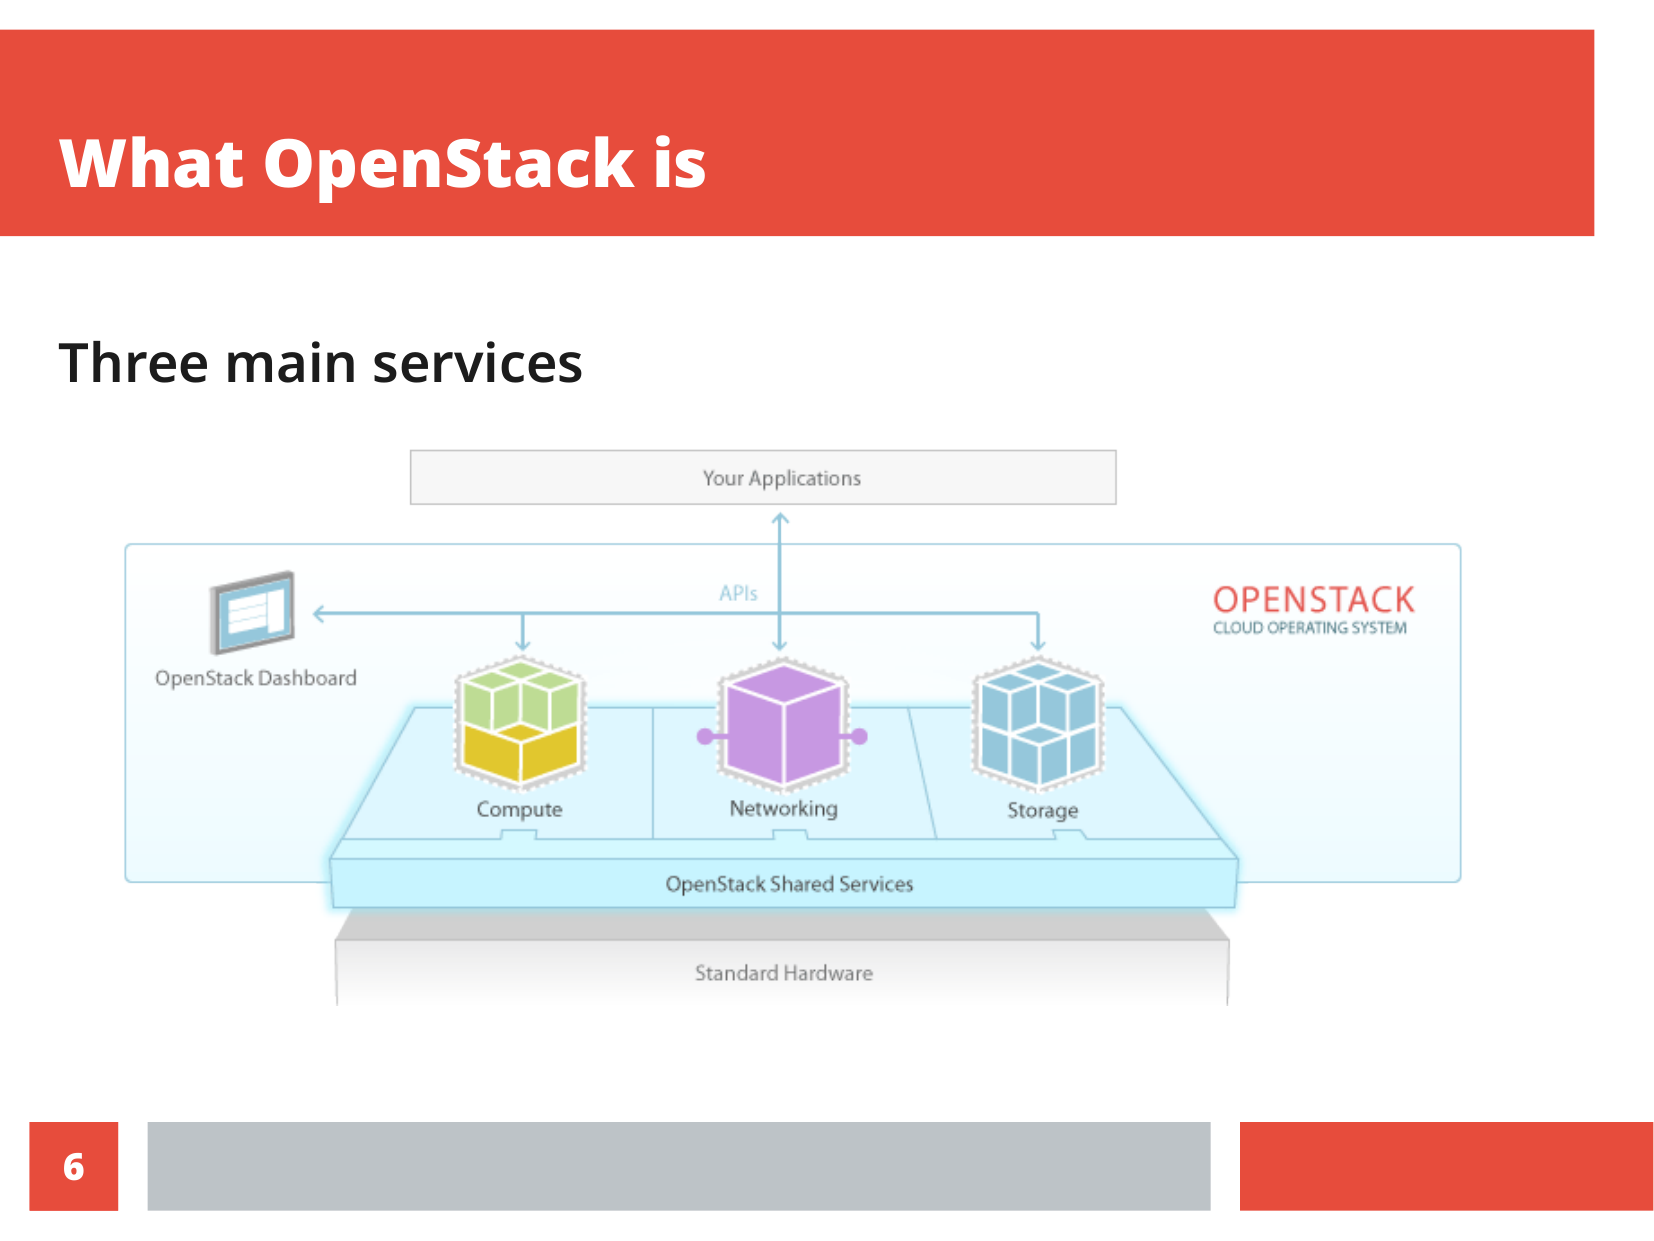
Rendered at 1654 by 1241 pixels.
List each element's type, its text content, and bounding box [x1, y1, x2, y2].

picture [121, 448, 1464, 1006]
title What OpenStack is [59, 59, 1595, 207]
list Three main services [59, 324, 1565, 1093]
